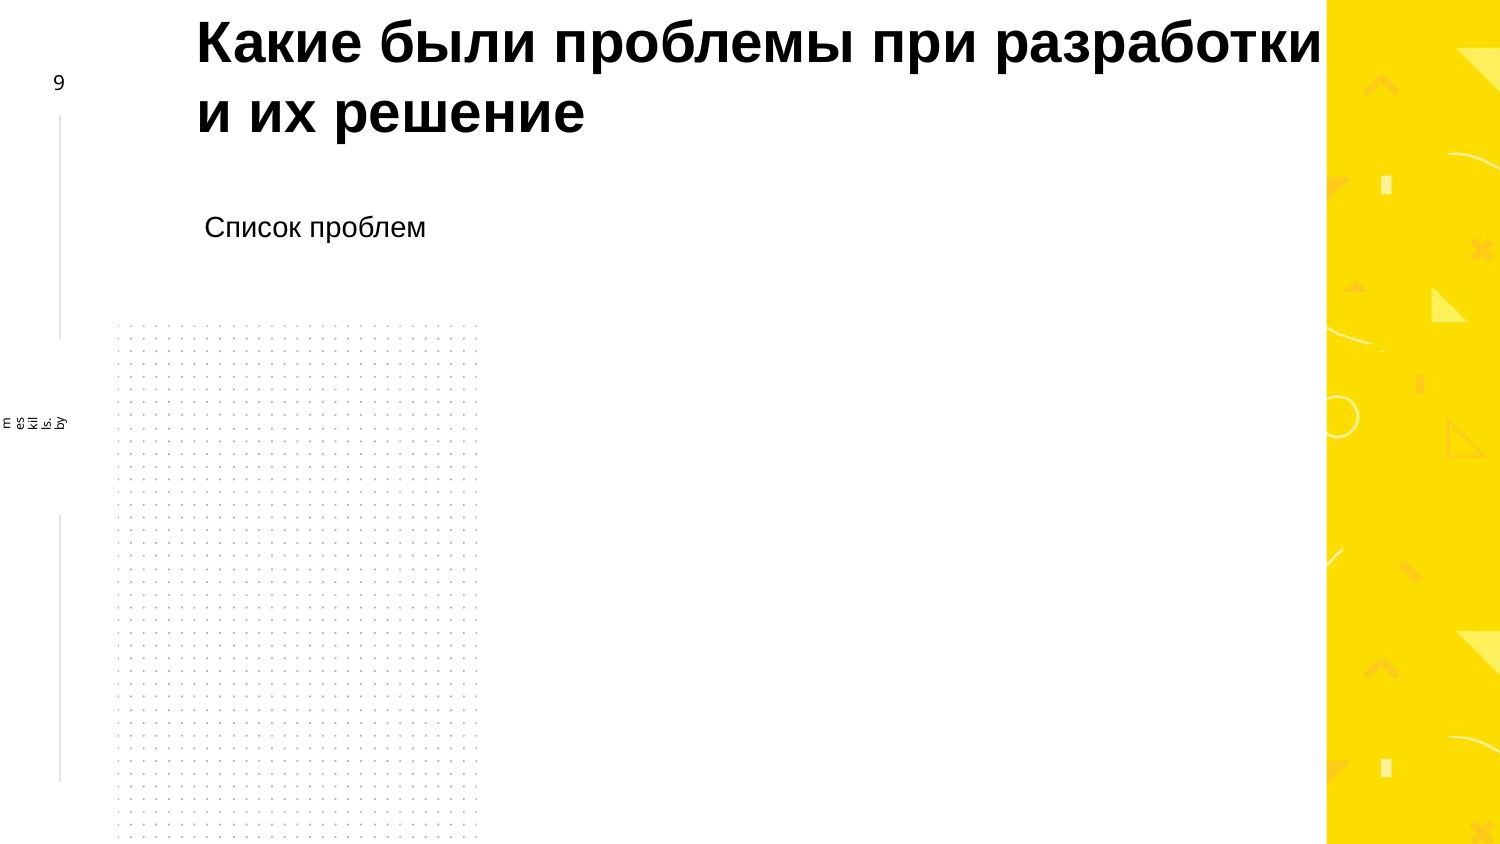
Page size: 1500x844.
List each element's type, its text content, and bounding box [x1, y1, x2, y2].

picture [86, 281, 509, 844]
picture [1326, 0, 1500, 844]
text_box Список проблем [189, 175, 1327, 668]
text_box teachmeskills.by [44, 409, 75, 439]
title Какие были проблемы при разработки и их решение [189, 23, 1326, 152]
slide_number <номер> [44, 63, 74, 104]
